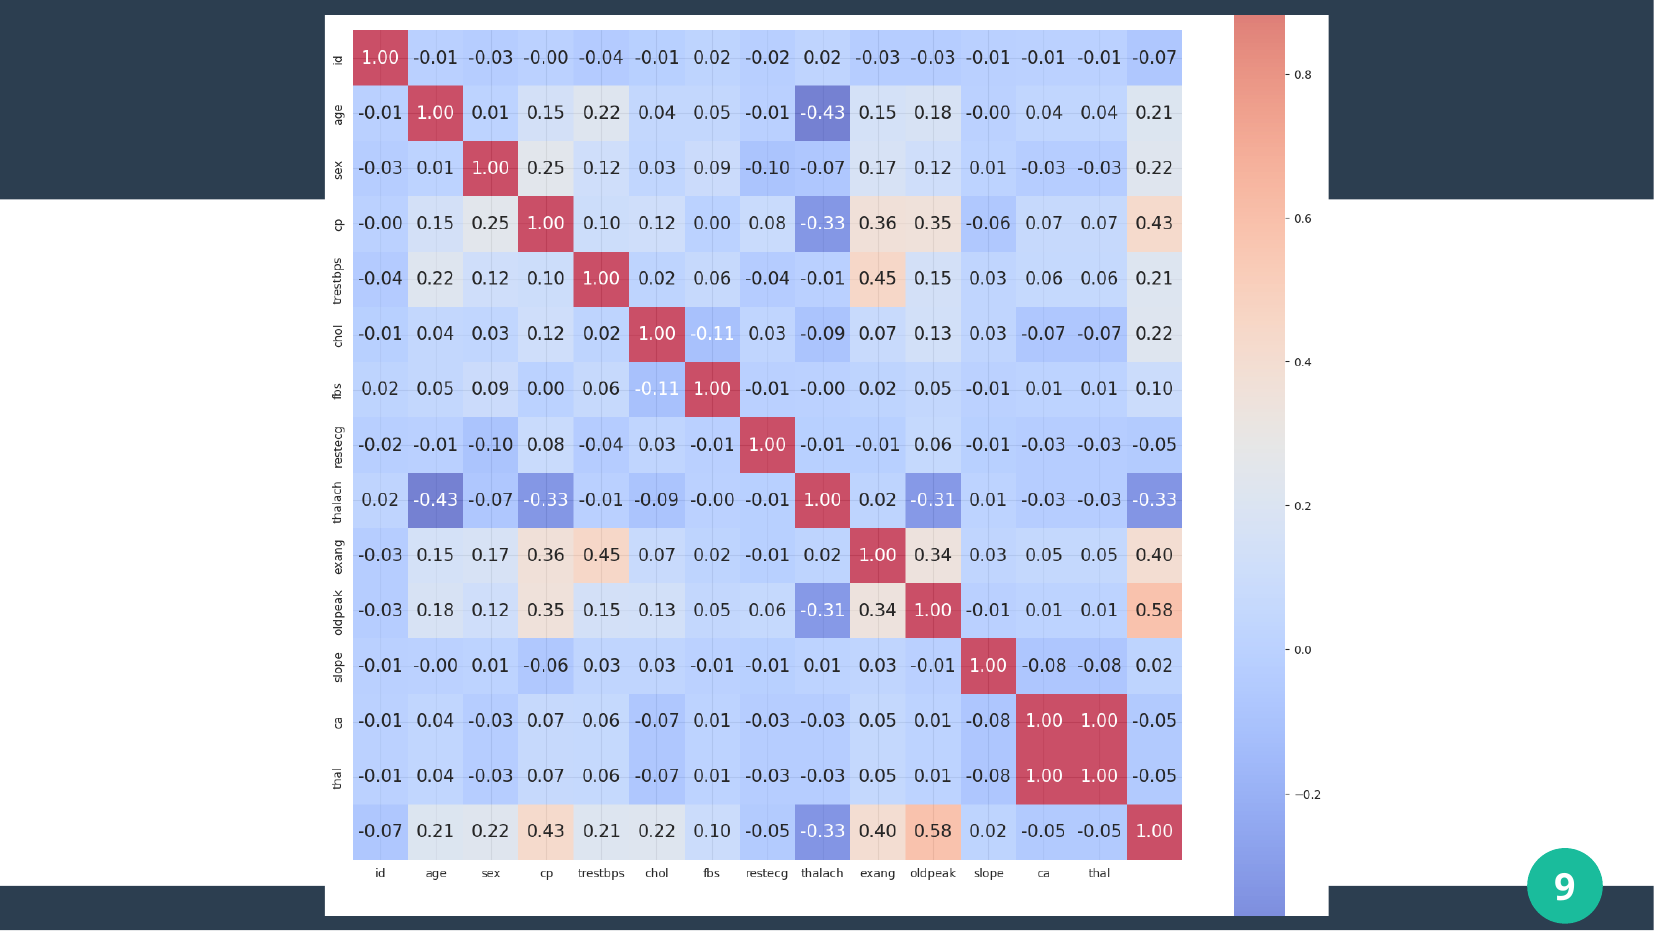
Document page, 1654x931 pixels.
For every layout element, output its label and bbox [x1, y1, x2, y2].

picture [324, 15, 1329, 916]
